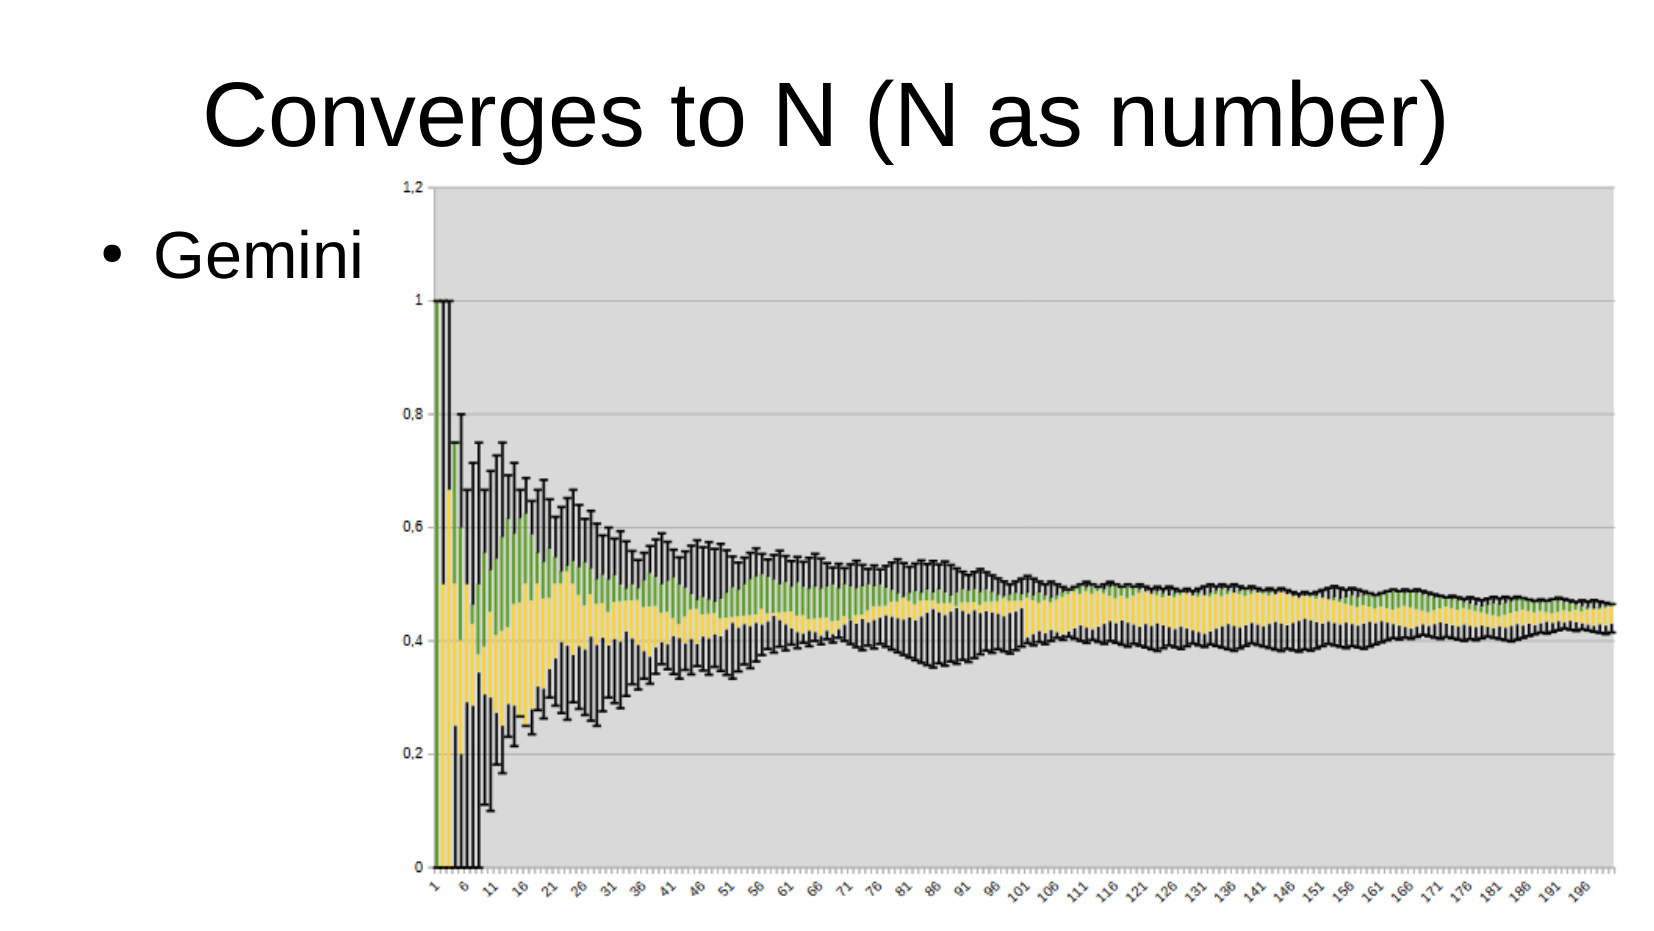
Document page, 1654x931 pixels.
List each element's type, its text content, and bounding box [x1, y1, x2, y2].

title Converges to N (N as number) [82, 37, 1571, 193]
picture [398, 177, 1625, 907]
list Gemini [82, 217, 398, 758]
